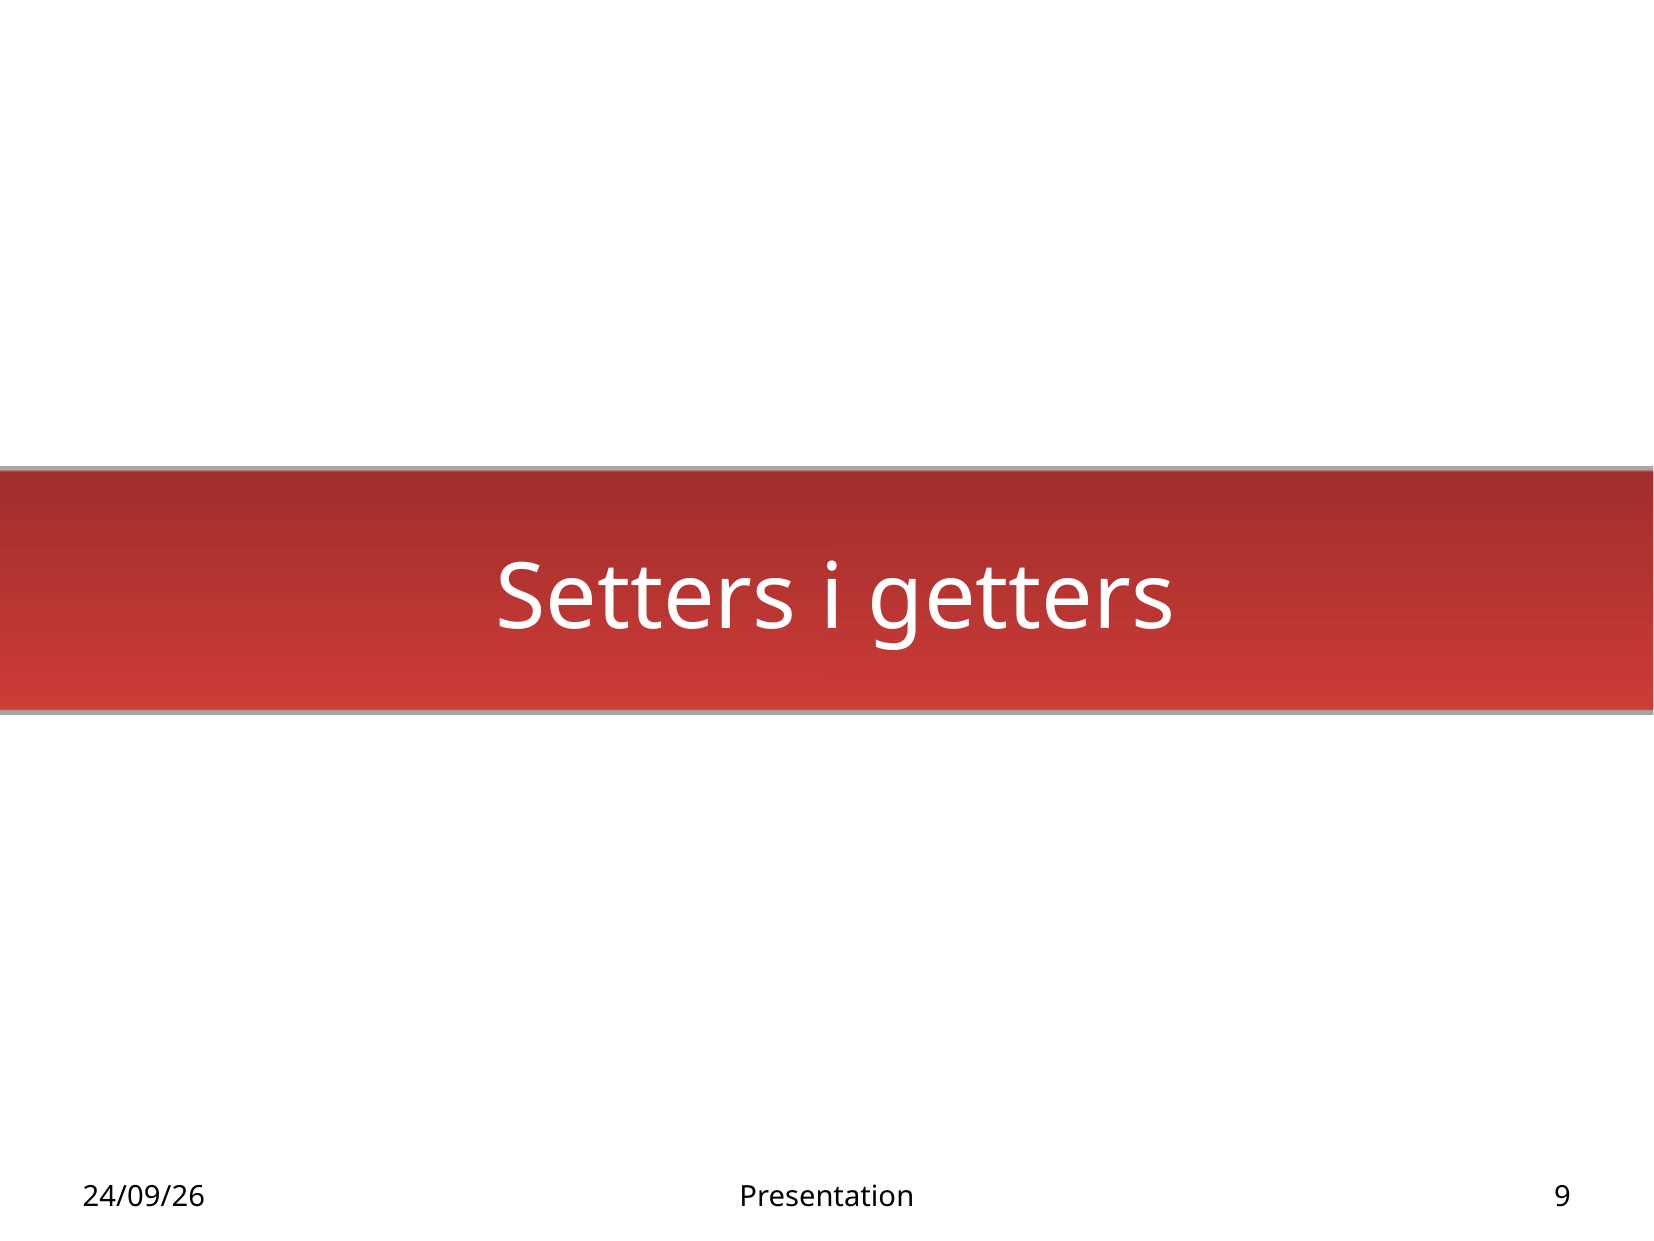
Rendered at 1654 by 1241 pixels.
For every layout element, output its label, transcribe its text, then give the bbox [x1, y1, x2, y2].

title Setters i getters [76, 489, 1595, 697]
picture [0, 466, 1654, 715]
